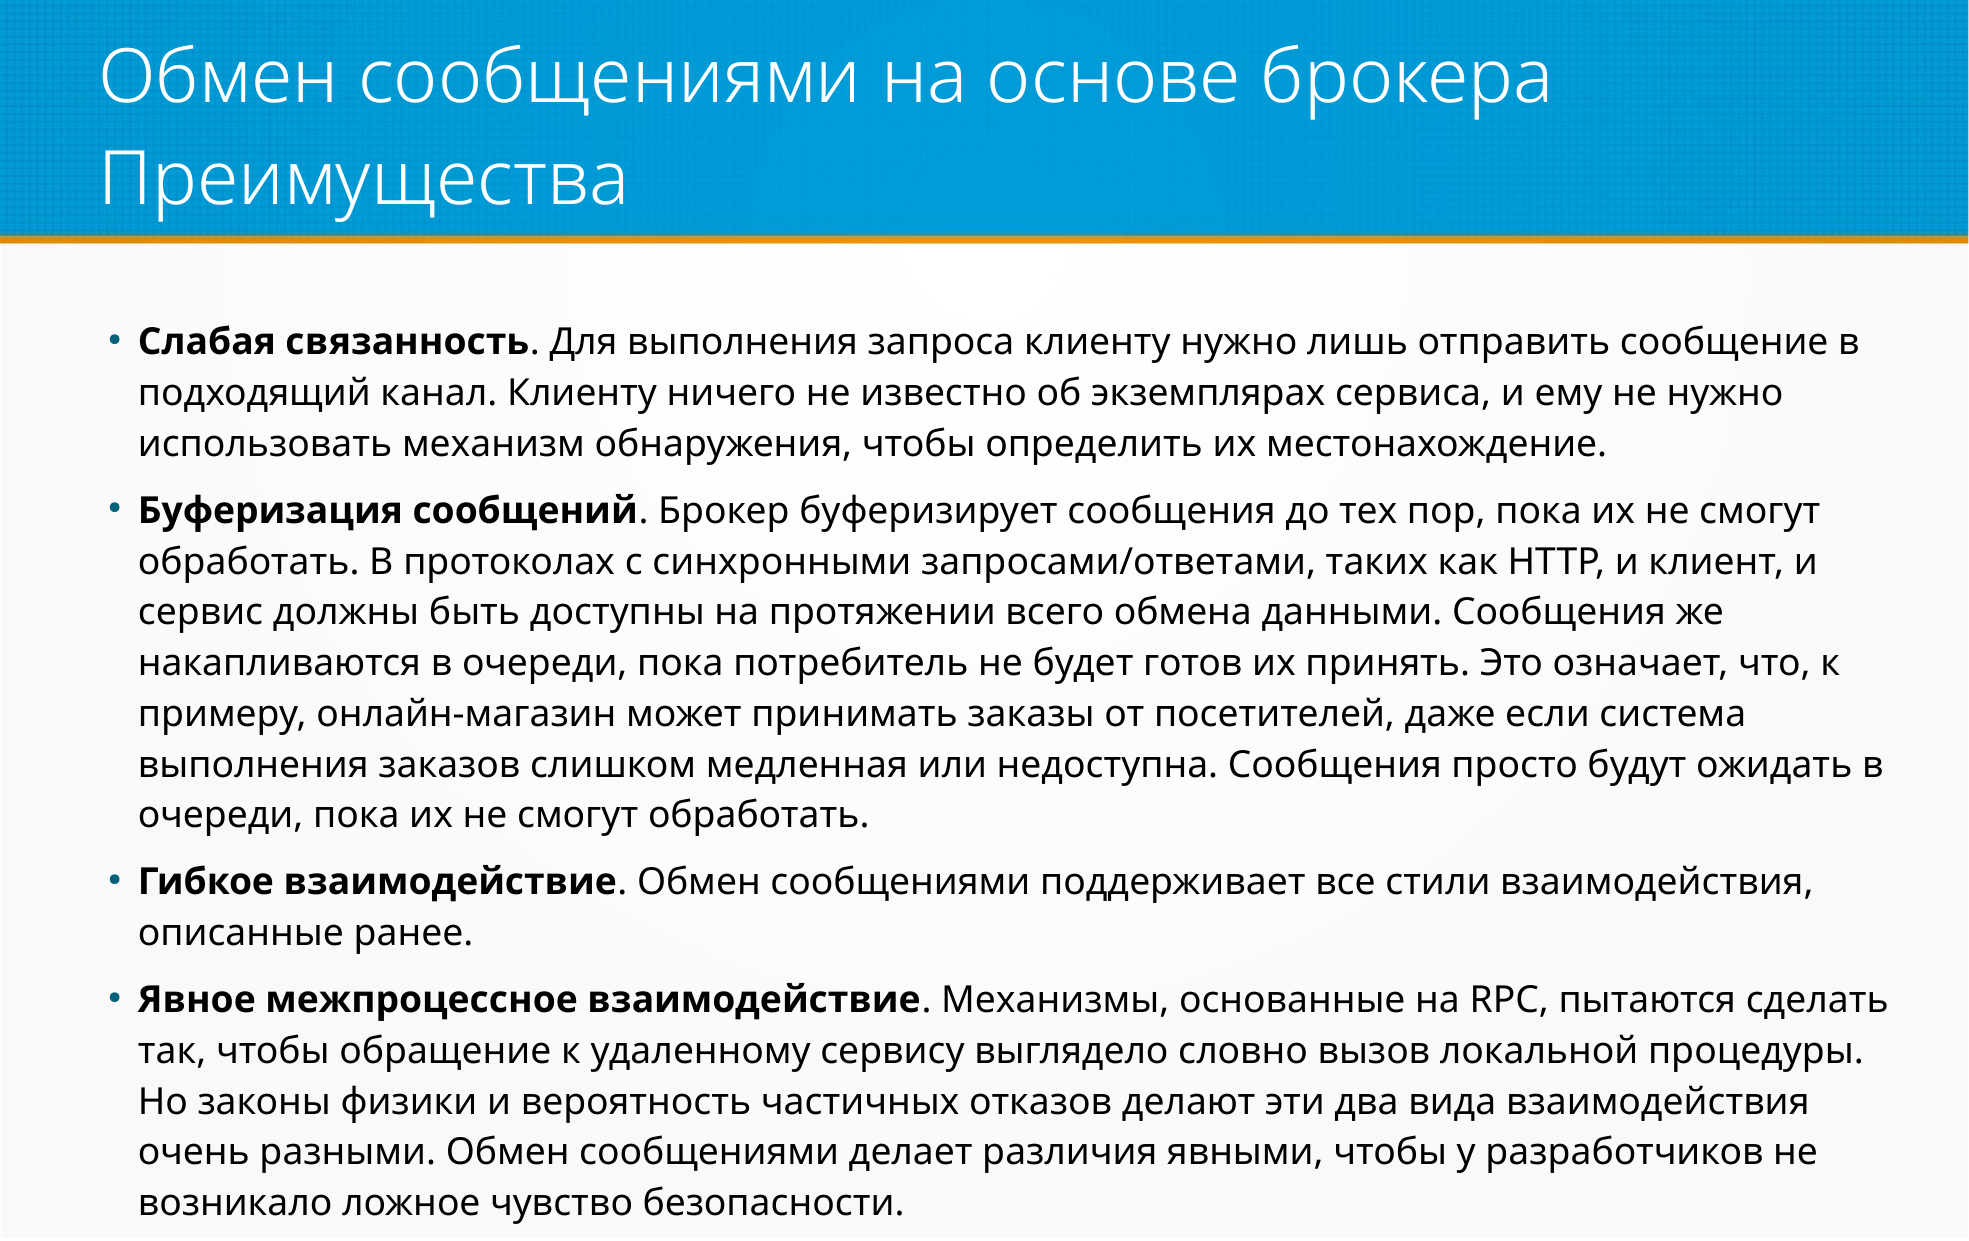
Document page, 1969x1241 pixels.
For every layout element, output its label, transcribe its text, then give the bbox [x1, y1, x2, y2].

title Обмен сообщениями на основе брокера Преимущества [98, 19, 1870, 227]
list Слабая связанность. Для выполнения запроса клиенту нужно лишь отправить сообщение в подходящий канал. Клиенту ничего не известно об экземплярах сервиса, и ему не нужно использовать механизм обнаружения, чтобы определить их местонахождение. Буферизация сообщений. Брокер буферизирует сообщения до тех пор, пока их не смогут обработать. В протоколах с синхронными запросами/ответами, таких как HTTP, и клиент, и сервис должны быть доступны на протяжении всего обмена данными. Сообщения же накапливаются в очереди, пока потребитель не будет готов их принять. Это означает, что, к примеру, онлайн-магазин может принимать заказы от посетителей, даже если система выполнения заказов слишком медленная или недоступна. Сообщения просто будут ожидать в очереди, пока их не смогут обработать. Гибкое взаимодействие. Обмен сообщениями поддерживает все стили взаимодействия, описанные ранее. Явное межпроцессное взаимодействие. Механизмы, основанные на RPC, пытаются сделать так, чтобы обращение к удаленному сервису выглядело словно вызов локальной процедуры. Но законы физики и вероятность частичных отказов делают эти два вида взаимодействия очень разными. Обмен сообщениями делает различия явными, чтобы у разработчиков не возникало ложное чувство безопасности. [98, 315, 1926, 1229]
picture [0, 233, 1969, 1241]
